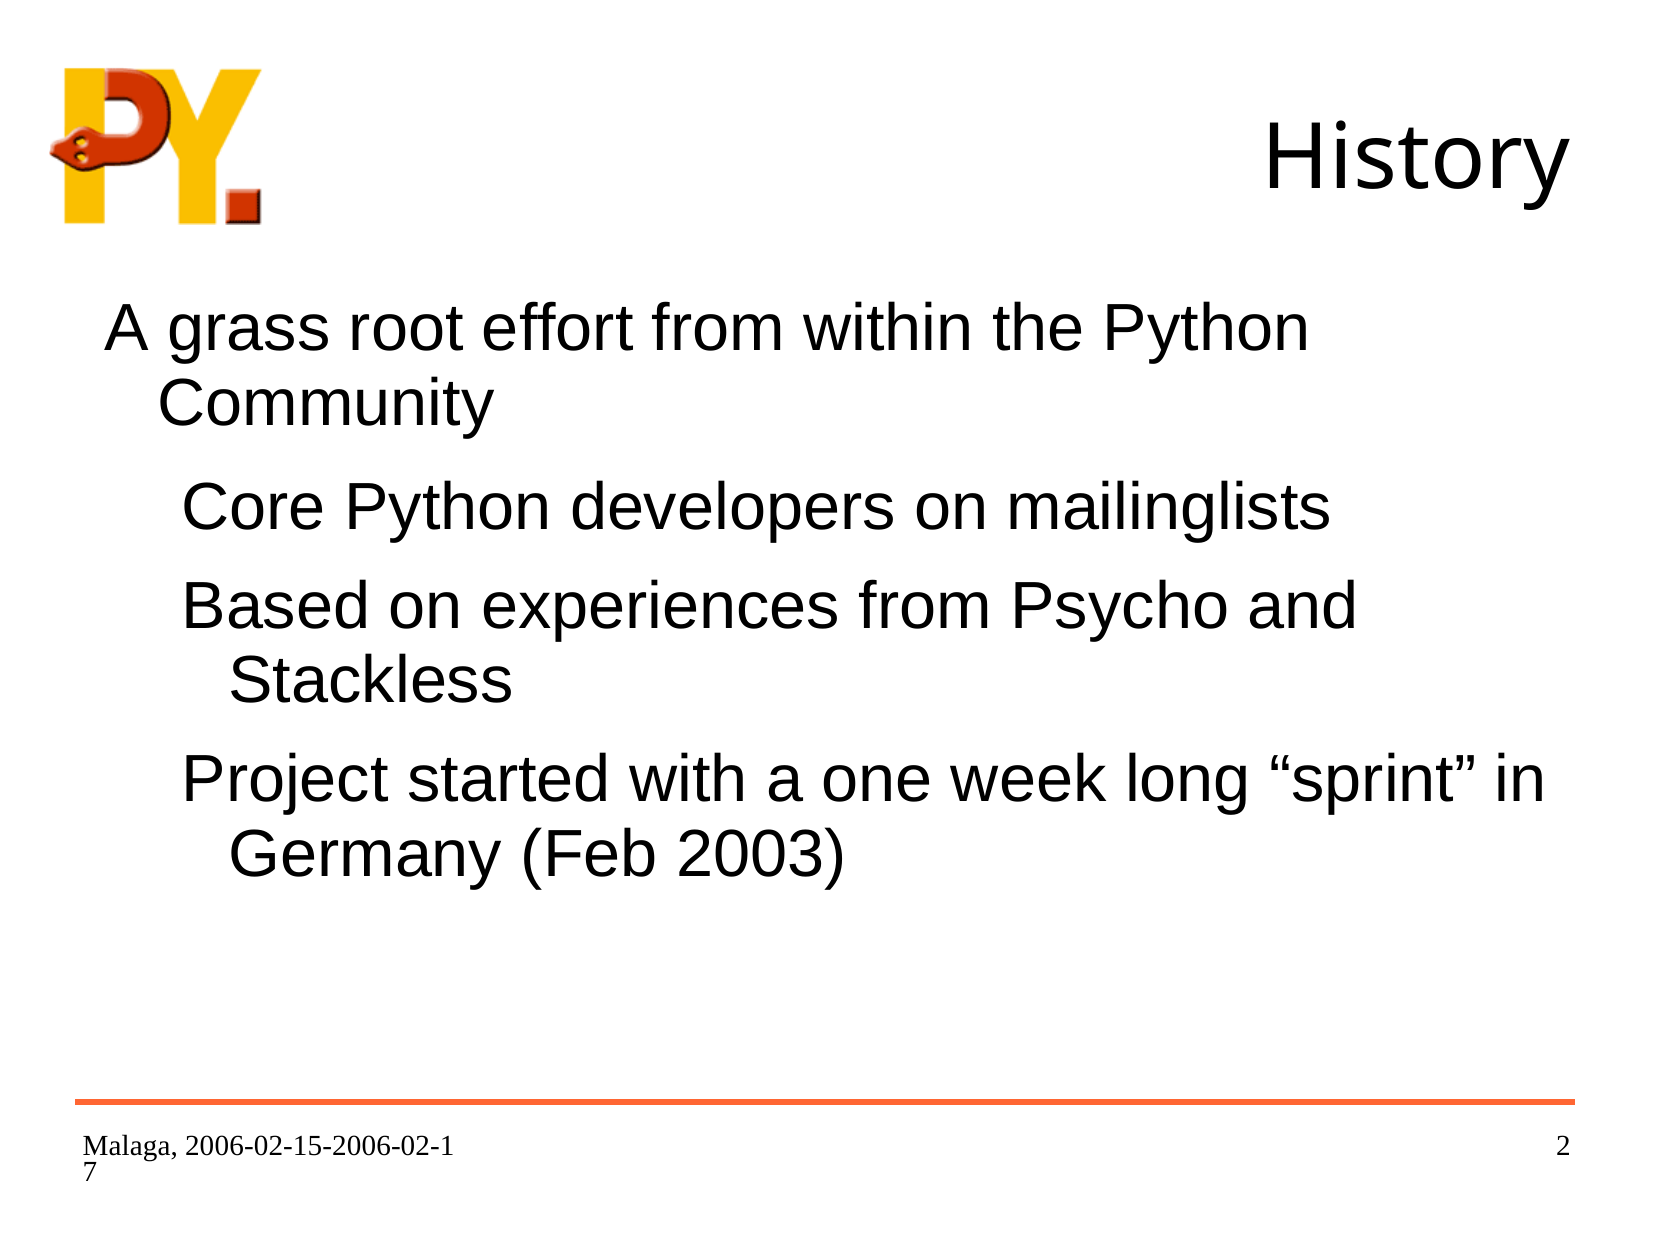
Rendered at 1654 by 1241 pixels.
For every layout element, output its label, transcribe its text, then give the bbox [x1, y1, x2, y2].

list A grass root effort from within the Python Community Core Python developers on mailinglists Based on experiences from Psycho and Stackless Project started with a one week long “sprint” in Germany (Feb 2003) [86, 290, 1576, 1088]
title History [337, 49, 1571, 257]
picture [49, 67, 263, 225]
